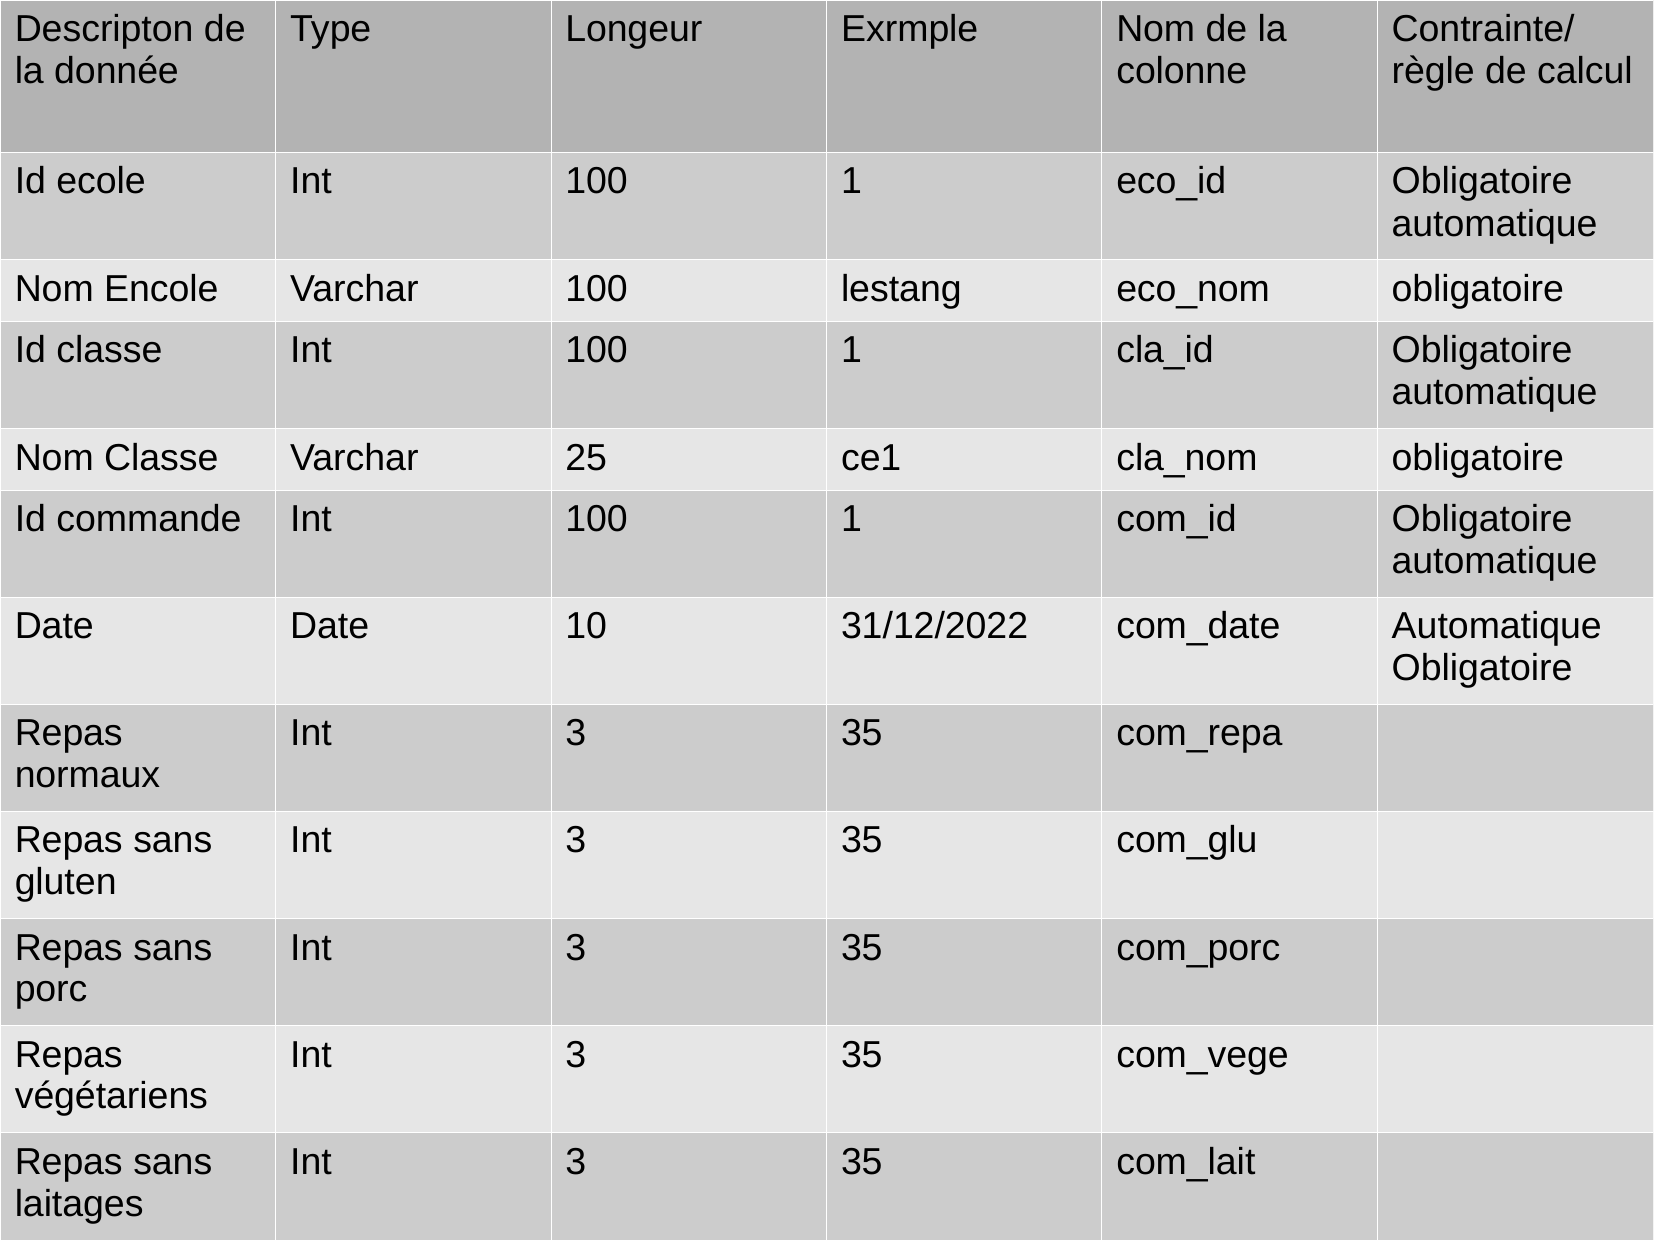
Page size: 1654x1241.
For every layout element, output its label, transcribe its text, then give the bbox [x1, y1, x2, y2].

table_cell 100 [552, 322, 826, 428]
table_cell Repas végétariens [1, 1026, 275, 1132]
table_cell Repas sans gluten [1, 812, 275, 918]
table_cell Int [276, 919, 551, 1025]
table_cell 3 [552, 919, 826, 1025]
table_cell Obligatoire automatique [1378, 322, 1653, 428]
table_cell Int [276, 491, 551, 597]
table_cell [1378, 1133, 1653, 1240]
table_cell lestang [827, 260, 1101, 321]
table_cell cla_nom [1102, 429, 1377, 490]
table_cell [1378, 1026, 1653, 1132]
table_header Nom de la colonne [1102, 1, 1377, 152]
table_cell Obligatoire automatique [1378, 491, 1653, 597]
table_cell 35 [827, 919, 1101, 1025]
table_cell 1 [827, 153, 1101, 259]
table_cell Repas normaux [1, 705, 275, 811]
table_cell Repas sans laitages [1, 1133, 275, 1240]
table_cell Obligatoire automatique [1378, 153, 1653, 259]
table_cell Automatique Obligatoire [1378, 598, 1653, 704]
table_cell com_lait [1102, 1133, 1377, 1240]
table_cell 35 [827, 1133, 1101, 1240]
table_cell obligatoire [1378, 429, 1653, 490]
table_header Type [276, 1, 551, 152]
table_cell com_porc [1102, 919, 1377, 1025]
table_cell 35 [827, 705, 1101, 811]
table_cell Id commande [1, 491, 275, 597]
table_cell Repas sans porc [1, 919, 275, 1025]
table_cell Id ecole [1, 153, 275, 259]
table_cell 35 [827, 812, 1101, 918]
table_header Descripton de la donnée [1, 1, 275, 152]
table_cell obligatoire [1378, 260, 1653, 321]
table_cell Int [276, 1133, 551, 1240]
table_cell cla_id [1102, 322, 1377, 428]
table_cell Int [276, 705, 551, 811]
table_cell [1378, 919, 1653, 1025]
table_cell 3 [552, 812, 826, 918]
table_cell Int [276, 812, 551, 918]
table_cell Date [1, 598, 275, 704]
table_cell 3 [552, 1133, 826, 1240]
table_cell Nom Classe [1, 429, 275, 490]
table_cell 25 [552, 429, 826, 490]
table_cell Nom Encole [1, 260, 275, 321]
table_header Contrainte/règle de calcul [1378, 1, 1653, 152]
table_cell [1378, 812, 1653, 918]
table_header Longeur [552, 1, 826, 152]
table_cell com_id [1102, 491, 1377, 597]
table_cell Id classe [1, 322, 275, 428]
table_cell Int [276, 1026, 551, 1132]
table_header Exrmple [827, 1, 1101, 152]
table_cell 100 [552, 153, 826, 259]
table_cell 1 [827, 322, 1101, 428]
table_cell 35 [827, 1026, 1101, 1132]
table_cell Varchar [276, 260, 551, 321]
table_cell 3 [552, 1026, 826, 1132]
table_cell com_repa [1102, 705, 1377, 811]
table_cell 10 [552, 598, 826, 704]
table_cell eco_id [1102, 153, 1377, 259]
table_cell Date [276, 598, 551, 704]
table_cell 100 [552, 491, 826, 597]
table_cell com_date [1102, 598, 1377, 704]
table_cell 1 [827, 491, 1101, 597]
table_cell com_vege [1102, 1026, 1377, 1132]
table_cell 100 [552, 260, 826, 321]
table_cell ce1 [827, 429, 1101, 490]
table_cell 31/12/2022 [827, 598, 1101, 704]
table_cell eco_nom [1102, 260, 1377, 321]
table_cell Int [276, 153, 551, 259]
table_cell [1378, 705, 1653, 811]
table_cell Varchar [276, 429, 551, 490]
table_cell 3 [552, 705, 826, 811]
table_cell Int [276, 322, 551, 428]
table_cell com_glu [1102, 812, 1377, 918]
